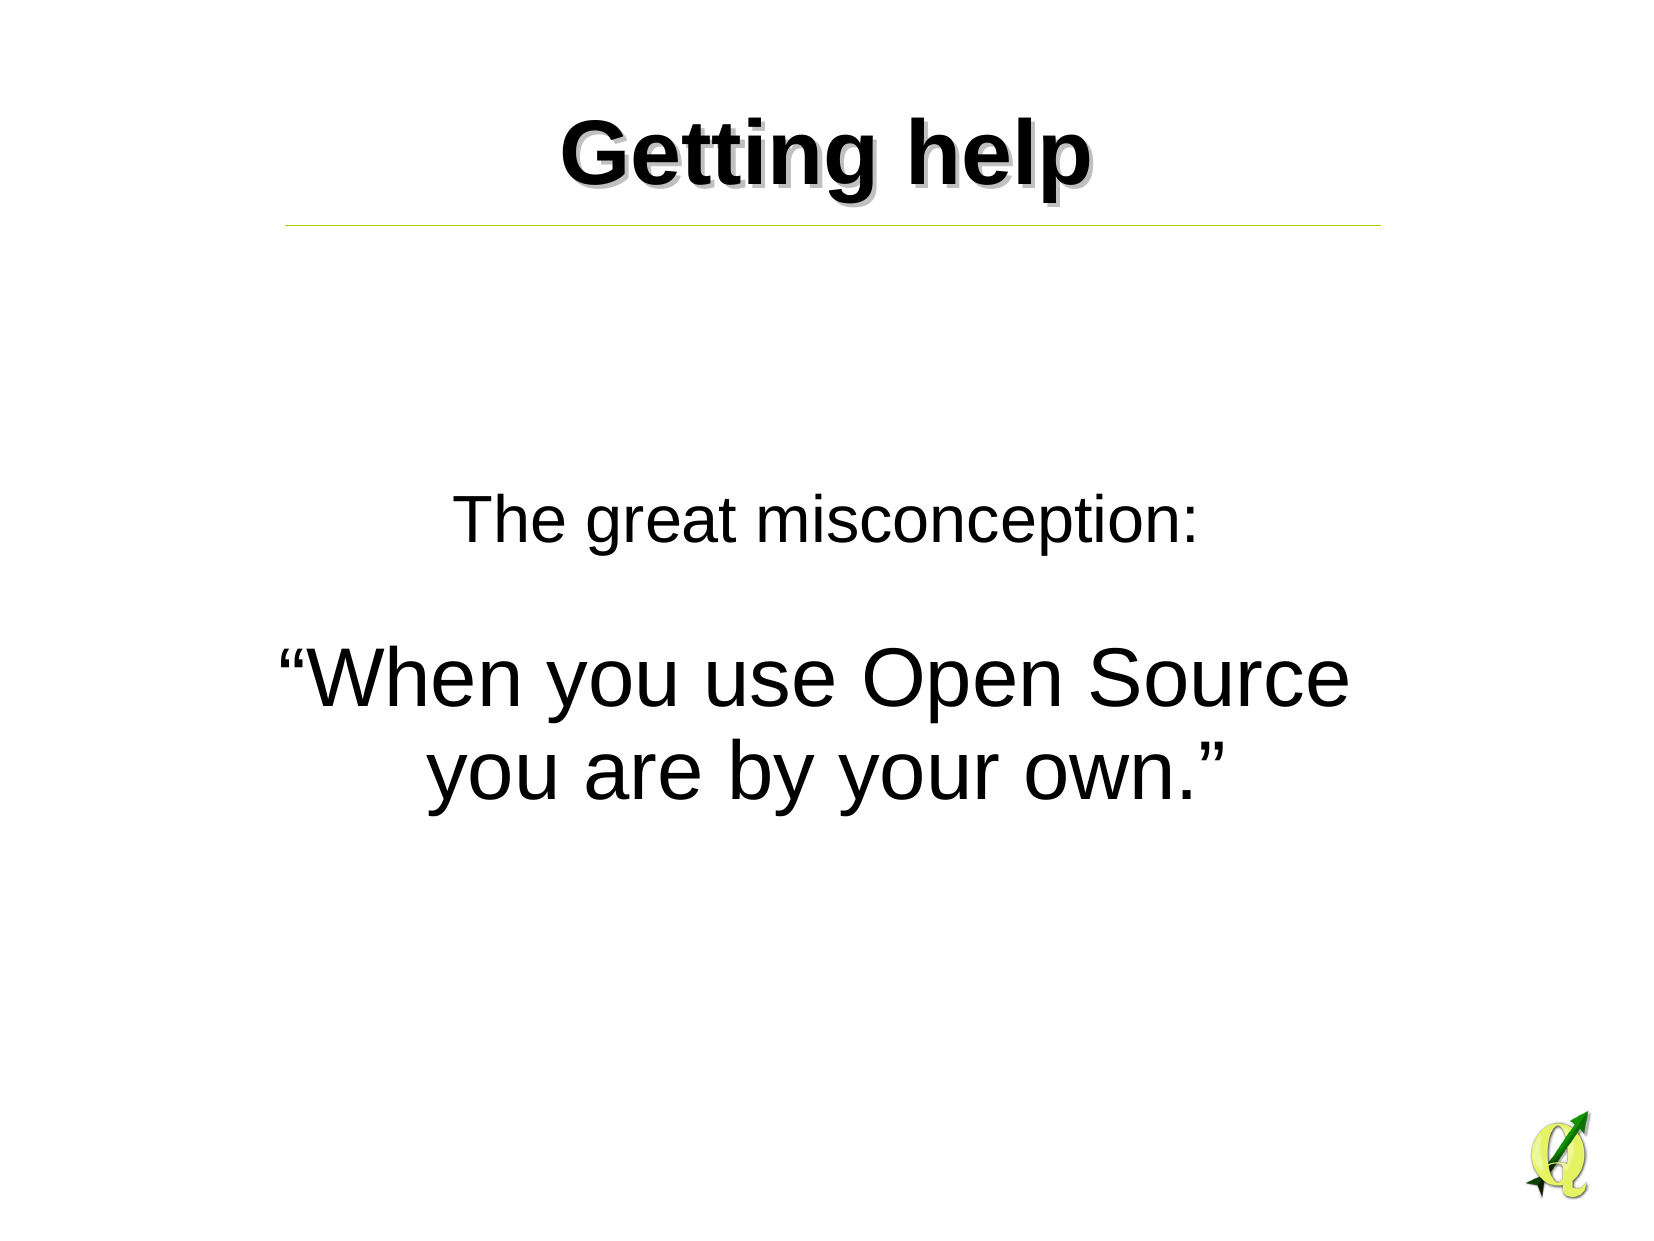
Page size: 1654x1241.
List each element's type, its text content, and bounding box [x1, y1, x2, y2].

picture [1500, 1109, 1621, 1201]
title Getting help [82, 49, 1571, 257]
subtitle The great misconception: “When you use Open Source you are by your own.” [82, 290, 1571, 1010]
